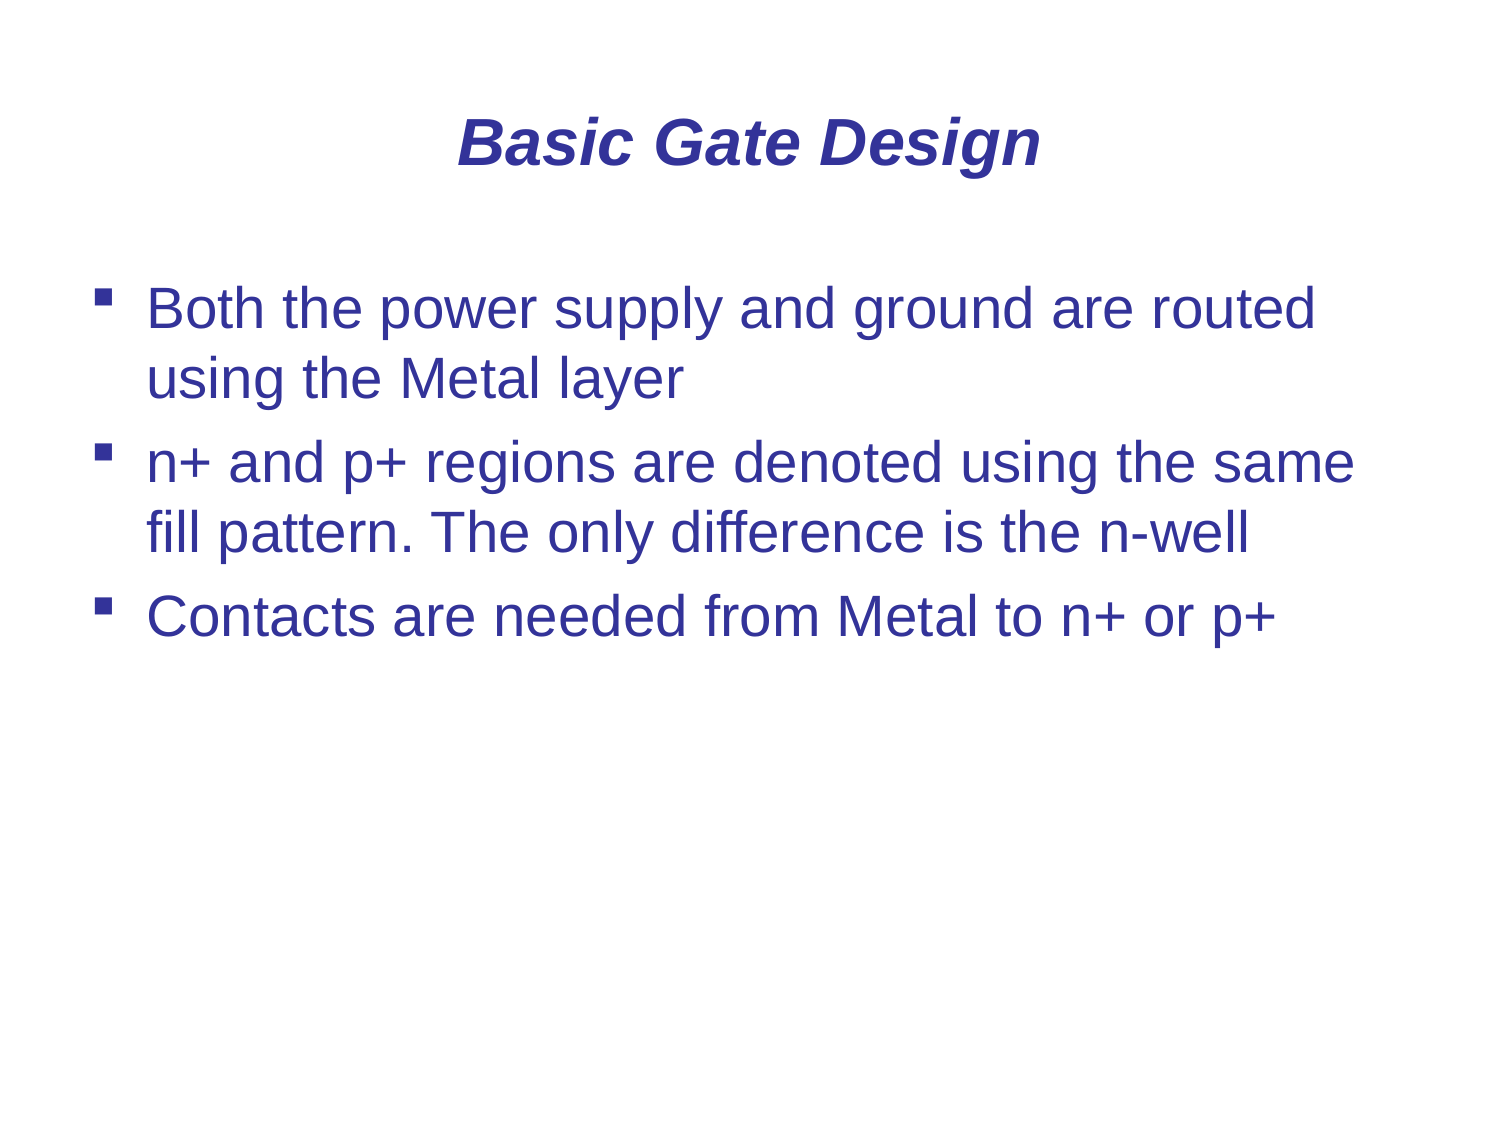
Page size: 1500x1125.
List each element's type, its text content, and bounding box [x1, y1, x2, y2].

title Basic Gate Design [75, 45, 1426, 233]
list Both the power supply and ground are routed using the Metal layer n+ and p+ regions are denoted using the same fill pattern. The only difference is the n-well Contacts are needed from Metal to n+ or p+ [75, 262, 1426, 1005]
